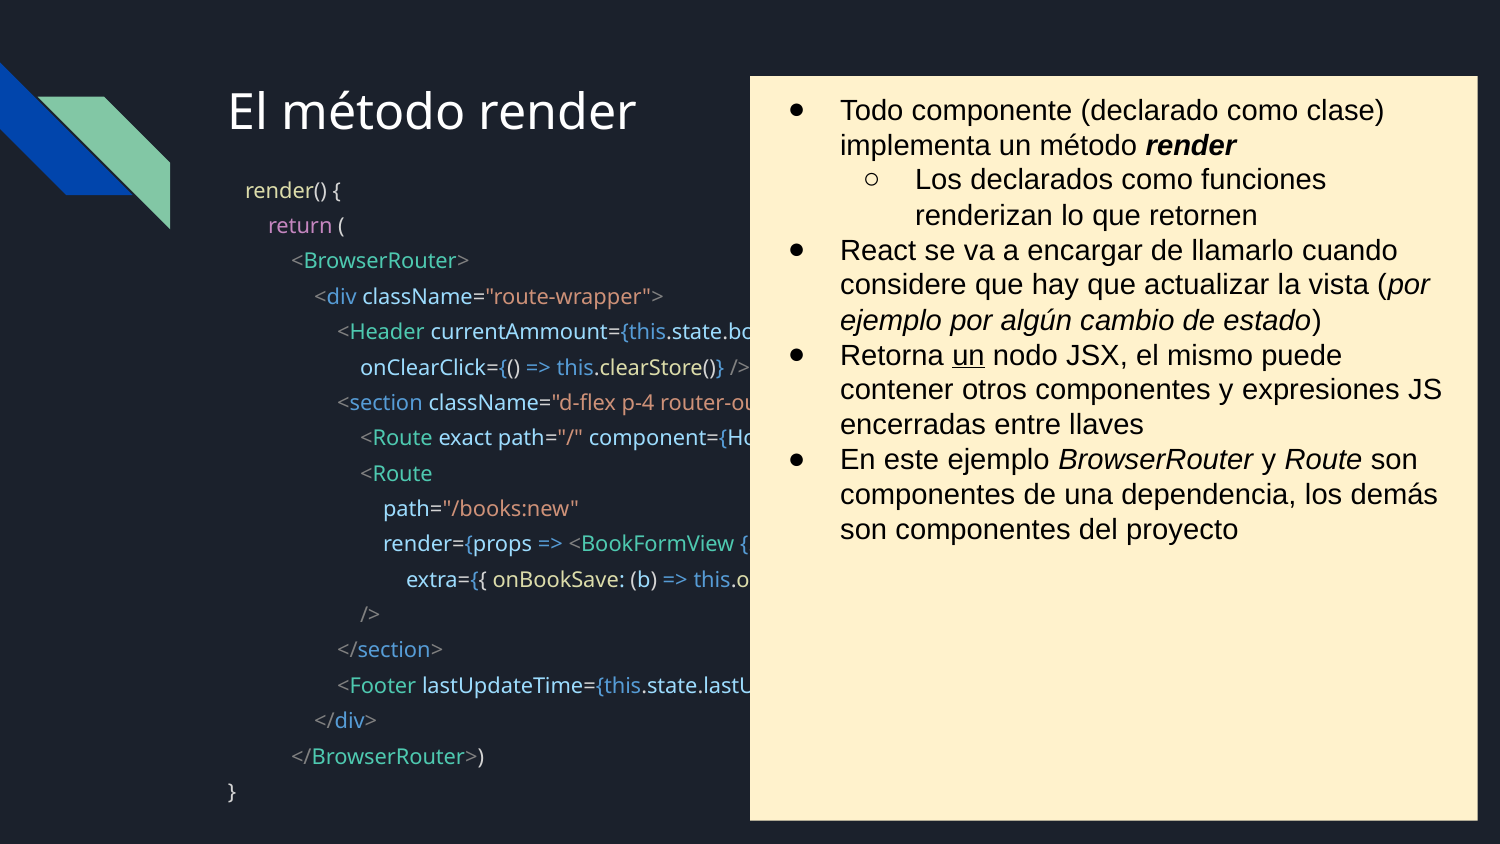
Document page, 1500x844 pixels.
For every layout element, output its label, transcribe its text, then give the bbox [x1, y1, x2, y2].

text_box Todo componente (declarado como clase) implementa un método render Los declarados como funciones renderizan lo que retornen React se va a encargar de llamarlo cuando considere que hay que actualizar la vista (por ejemplo por algún cambio de estado) Retorna un nodo JSX, el mismo puede contener otros componentes y expresiones JS encerradas entre llaves En este ejemplo BrowserRouter y Route son componentes de una dependencia, los demás son componentes del proyecto [750, 76, 1478, 821]
title El método render [212, 64, 1368, 152]
list render() { return ( <BrowserRouter> <div className="route-wrapper"> <Header currentAmmount={this.state.books.length} onRefreshClick={ () => this.refreshAppState()} onClearClick={() => this.clearStore()} /> <section className="d-flex p-4 router-outlet"> <Route exact path="/" component={Home} /> <Route path="/books:new" render={props => <BookFormView {...props} extra={{ onBookSave: (b) => this.onBookSave(b) }} />} /> </section> <Footer lastUpdateTime={this.state.lastUpdateTime} /> </div> </BrowserRouter>) } [212, 152, 1467, 844]
